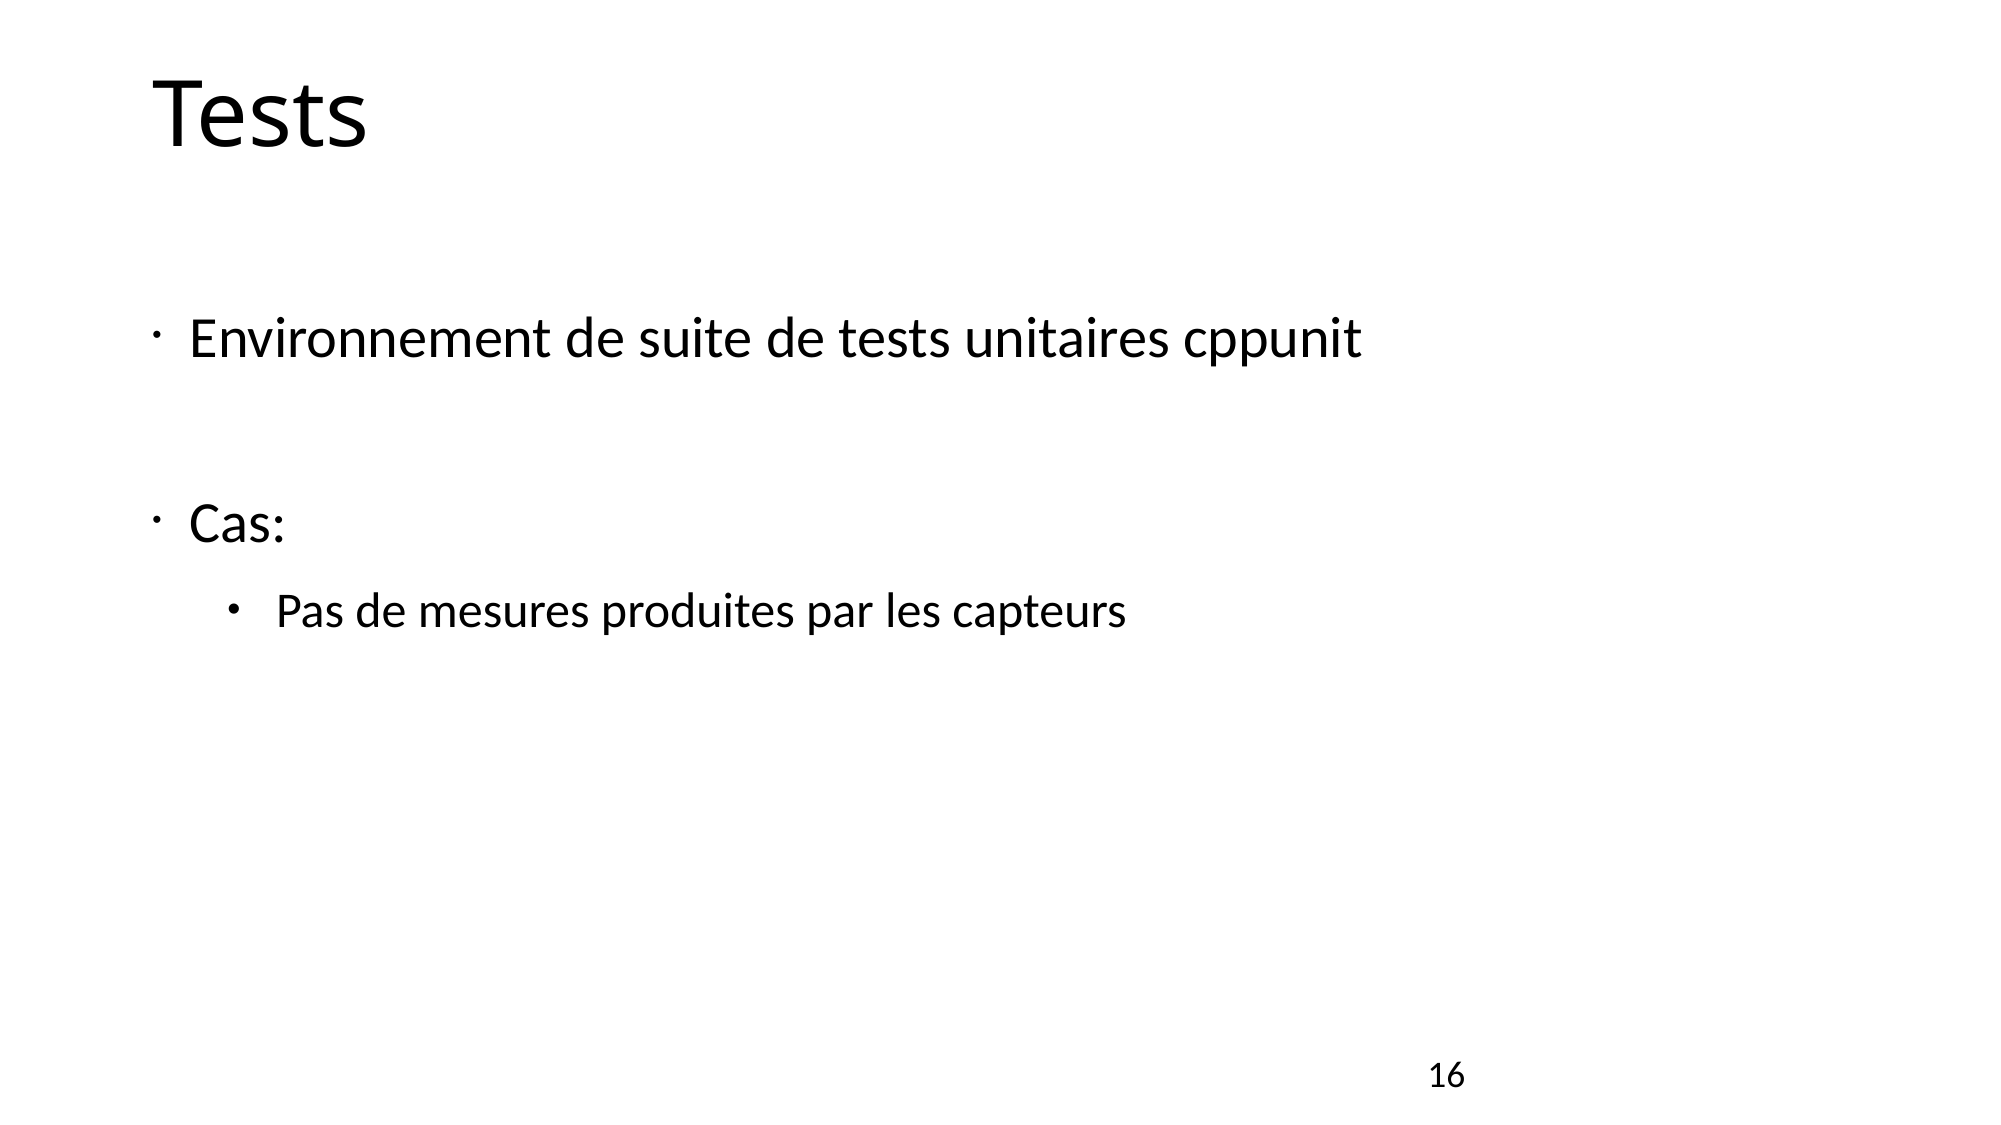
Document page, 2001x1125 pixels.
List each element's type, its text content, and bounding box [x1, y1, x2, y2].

title Tests [137, 59, 1863, 278]
list Environnement de suite de tests unitaires cppunit Cas: Pas de mesures produites par les capteurs [137, 299, 1863, 1014]
slide_number <numéro> [1412, 1042, 1863, 1103]
